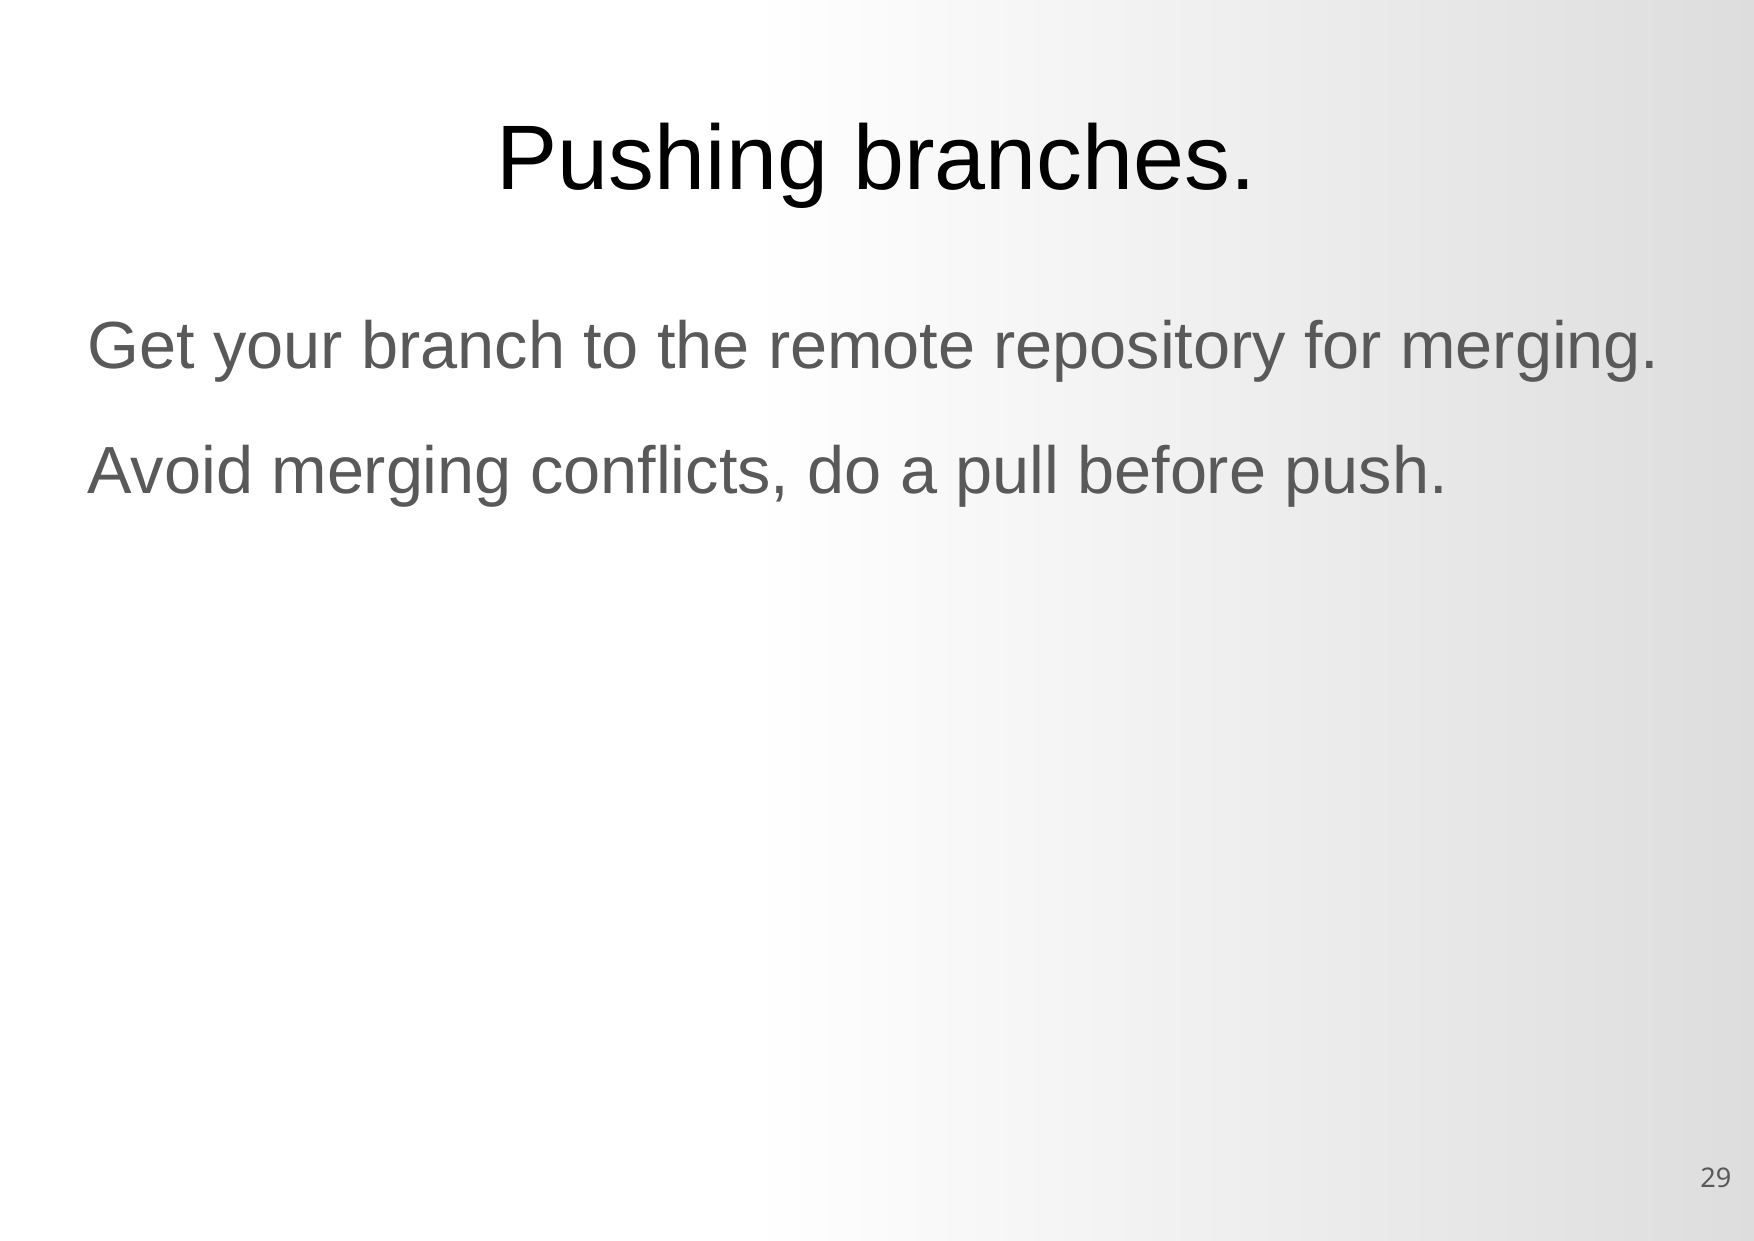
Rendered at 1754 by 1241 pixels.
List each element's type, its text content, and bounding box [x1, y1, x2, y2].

slide_number <number> [1641, 1145, 1747, 1241]
list Get your branch to the remote repository for merging. Avoid merging conflicts, do a pull before push. [87, 290, 1667, 1010]
title Pushing branches. [87, 49, 1667, 257]
